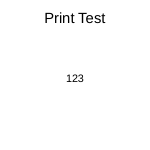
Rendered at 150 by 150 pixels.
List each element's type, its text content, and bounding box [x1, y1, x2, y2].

title Print Test [7, 5, 143, 32]
subtitle 123 [7, 35, 143, 123]
